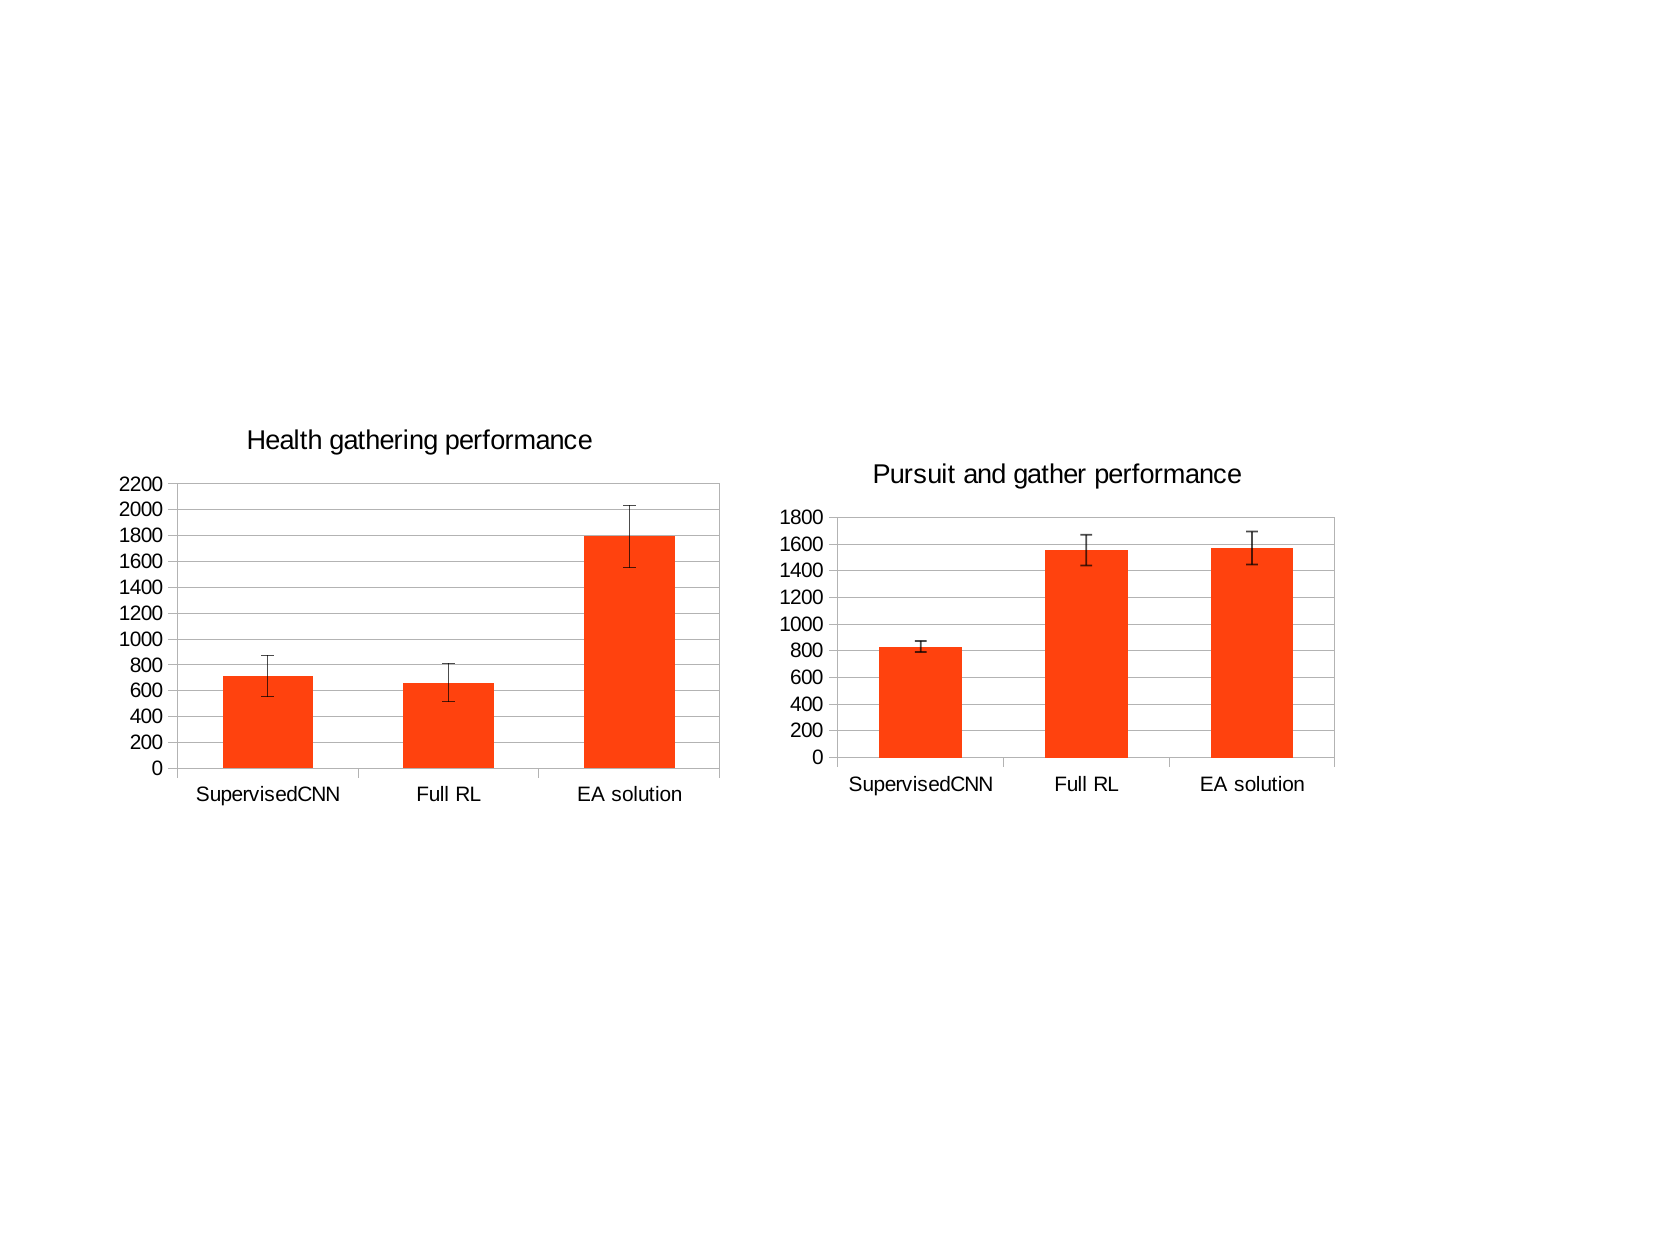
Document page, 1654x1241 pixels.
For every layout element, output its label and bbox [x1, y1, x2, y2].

chart [767, 437, 1347, 804]
chart [106, 401, 733, 815]
